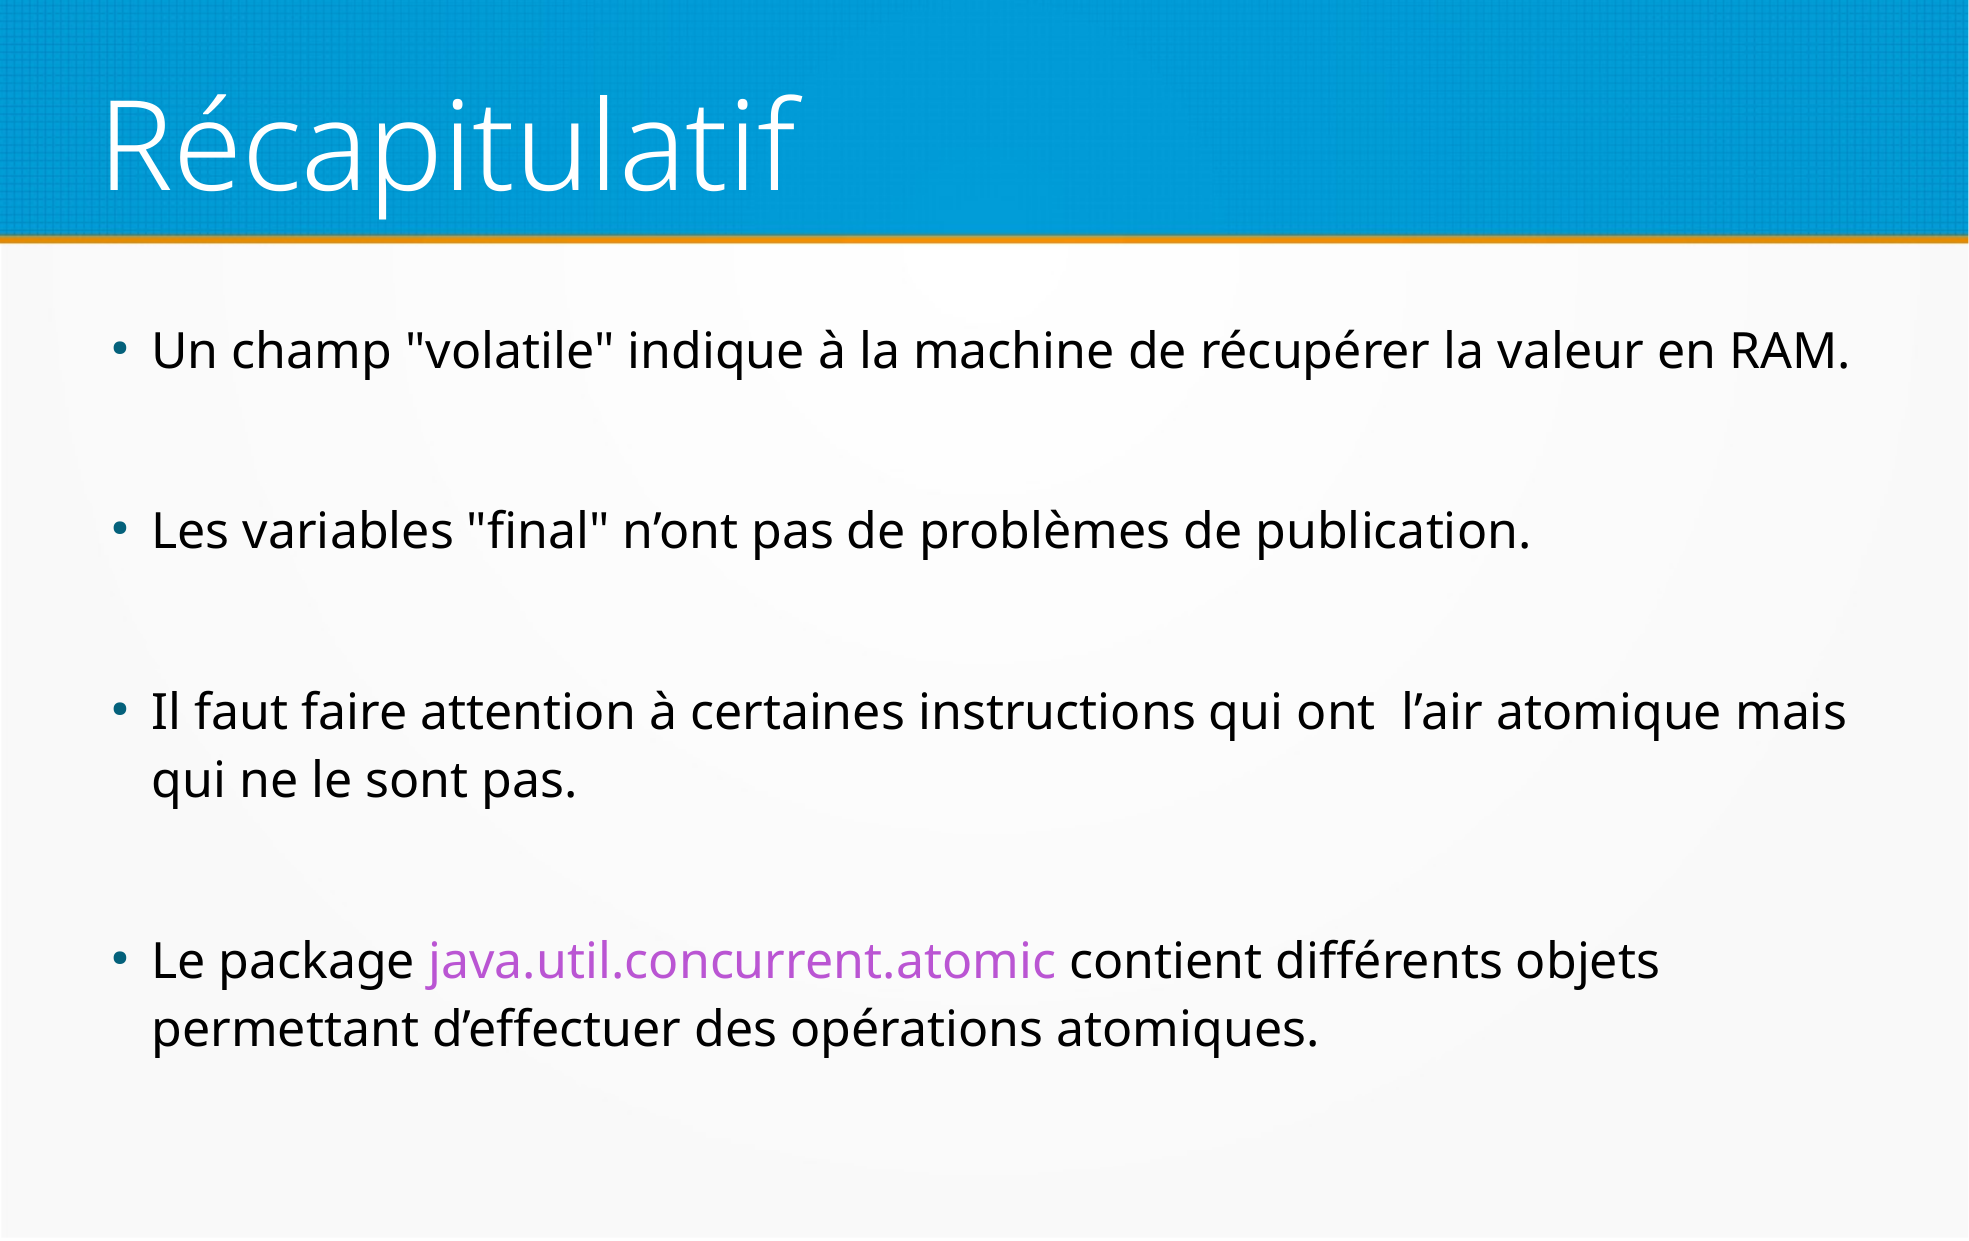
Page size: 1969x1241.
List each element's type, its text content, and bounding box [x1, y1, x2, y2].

list Un champ "volatile" indique à la machine de récupérer la valeur en RAM. Les variables "final" n’ont pas de problèmes de publication. Il faut faire attention à certaines instructions qui ont l’air atomique mais qui ne le sont pas. Le package java.util.concurrent.atomic contient différents objets permettant d’effectuer des opérations atomiques. [98, 315, 1861, 1081]
title Récapitulatif [98, 19, 1870, 227]
picture [0, 233, 1969, 1241]
